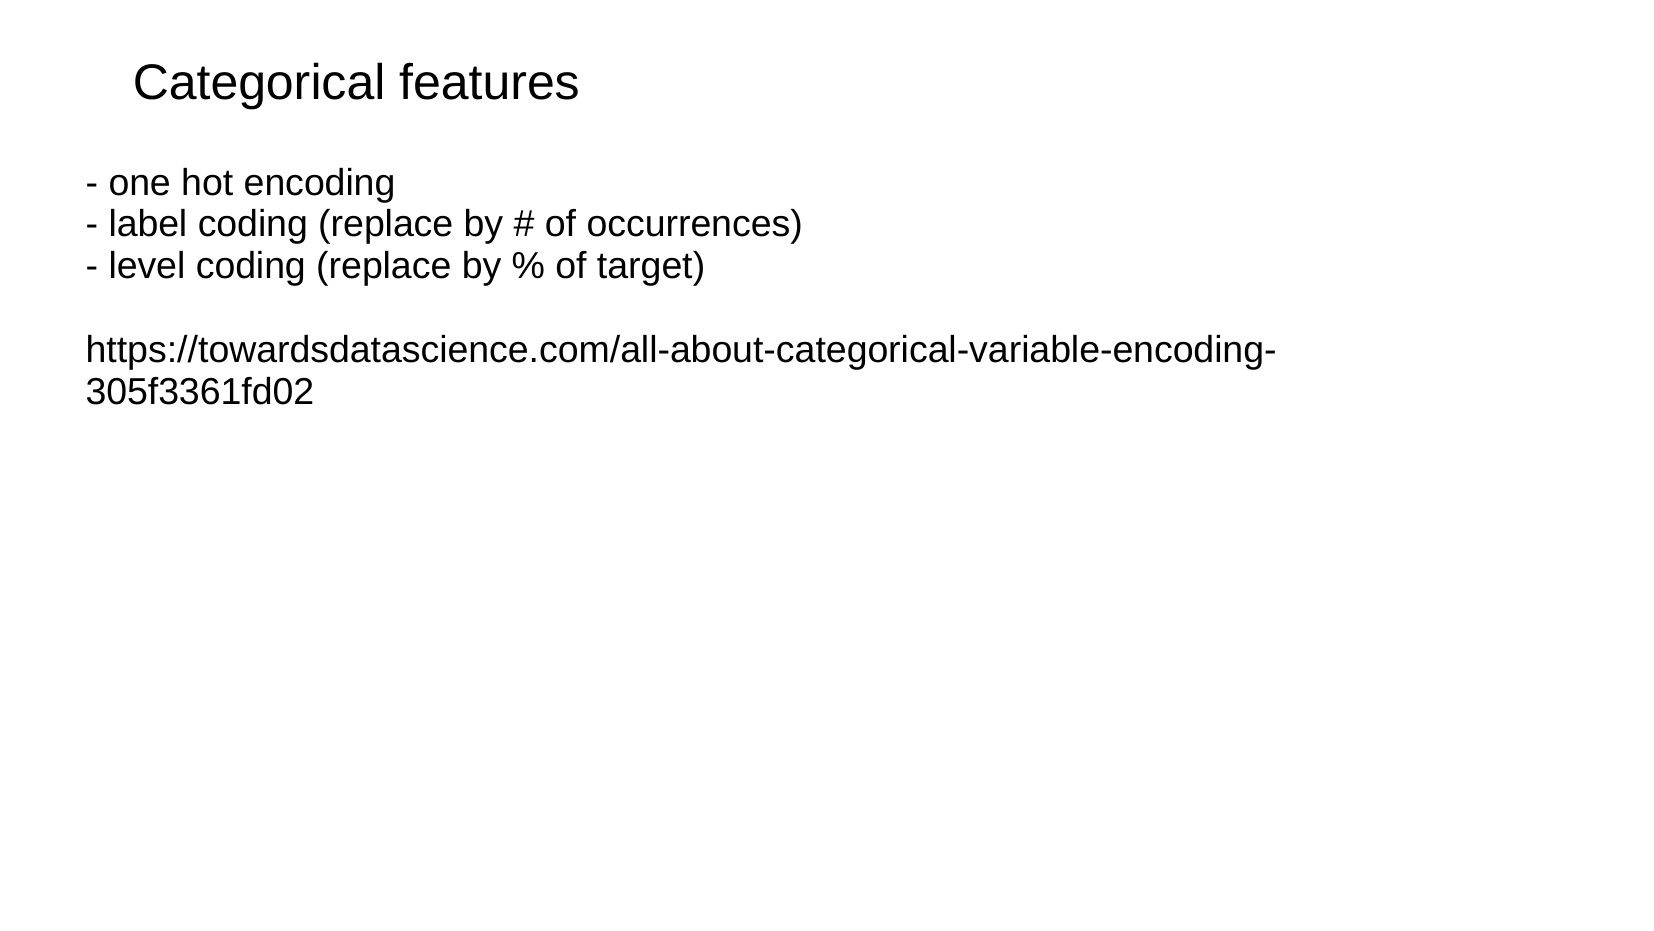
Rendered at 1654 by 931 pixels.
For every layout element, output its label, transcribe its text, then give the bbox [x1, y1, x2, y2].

text_box Categorical features [118, 47, 815, 153]
text_box - one hot encoding - label coding (replace by # of occurrences) - level coding (replace by % of target) https://towardsdatascience.com/all-about-categorical-variable-encoding-305f3361fd02 [70, 153, 1453, 567]
